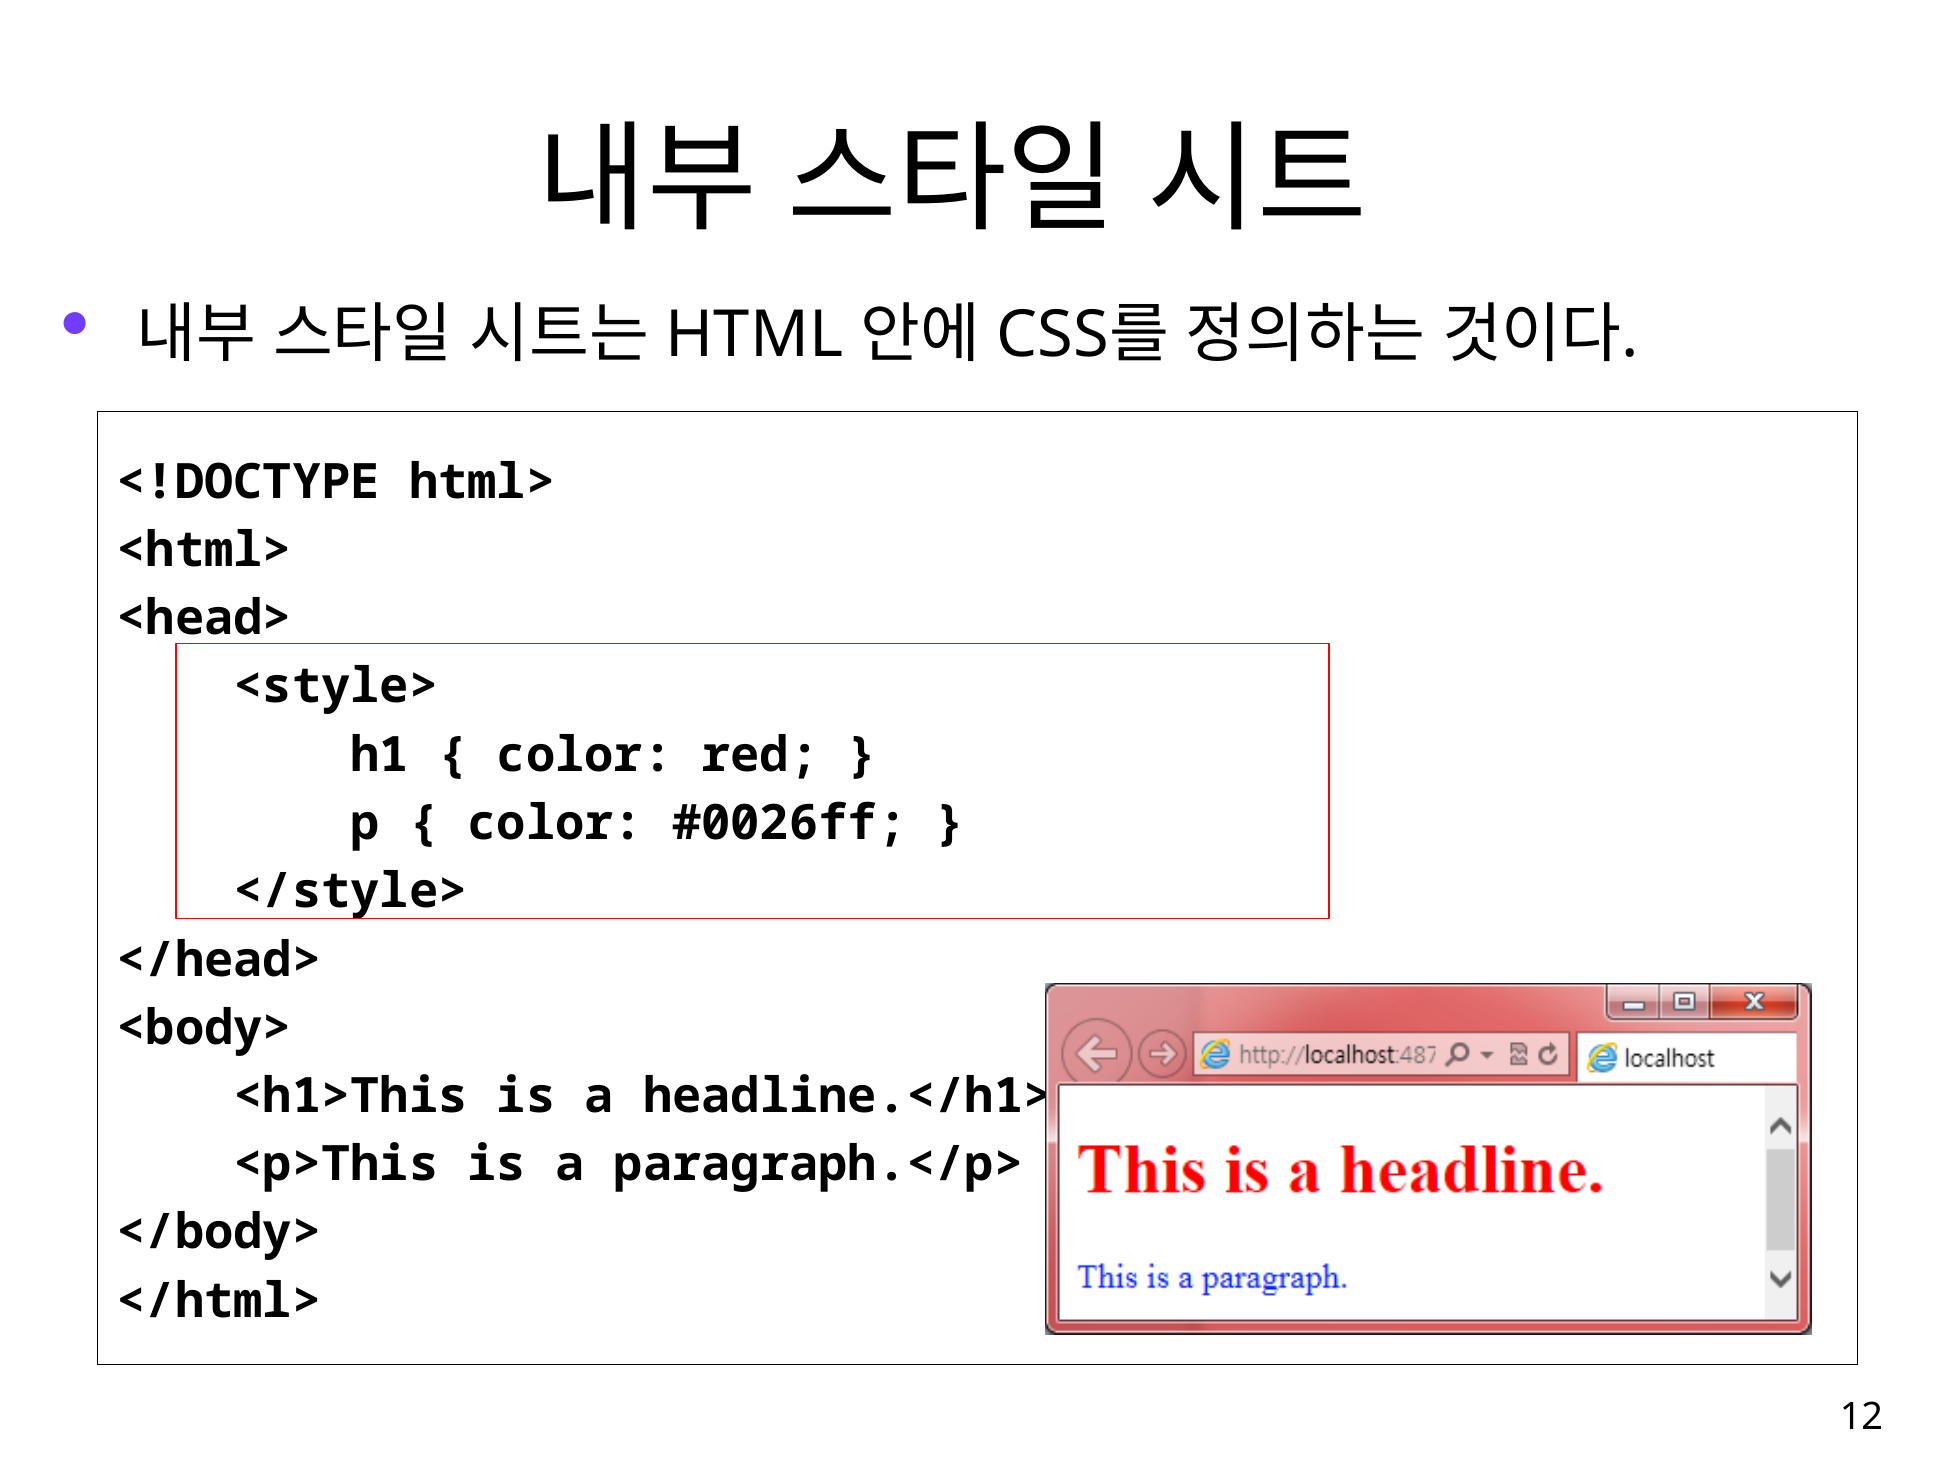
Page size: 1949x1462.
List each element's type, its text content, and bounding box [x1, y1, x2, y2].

slide_number 20 [1496, 1372, 1899, 1462]
text_box <!DOCTYPE html> <html> <head> <style> h1 { color: red; } p { color: #0026ff; } </style> </head> <body> <h1>This is a headline.</h1> <p>This is a paragraph.</p> </body> </html> [97, 411, 1858, 1365]
list 내부 스타일 시트는 HTML 안에 CSS를 정의하는 것이다. [48, 284, 1897, 1343]
title 내부 스타일 시트 [156, 92, 1749, 255]
picture [1045, 983, 1812, 1335]
